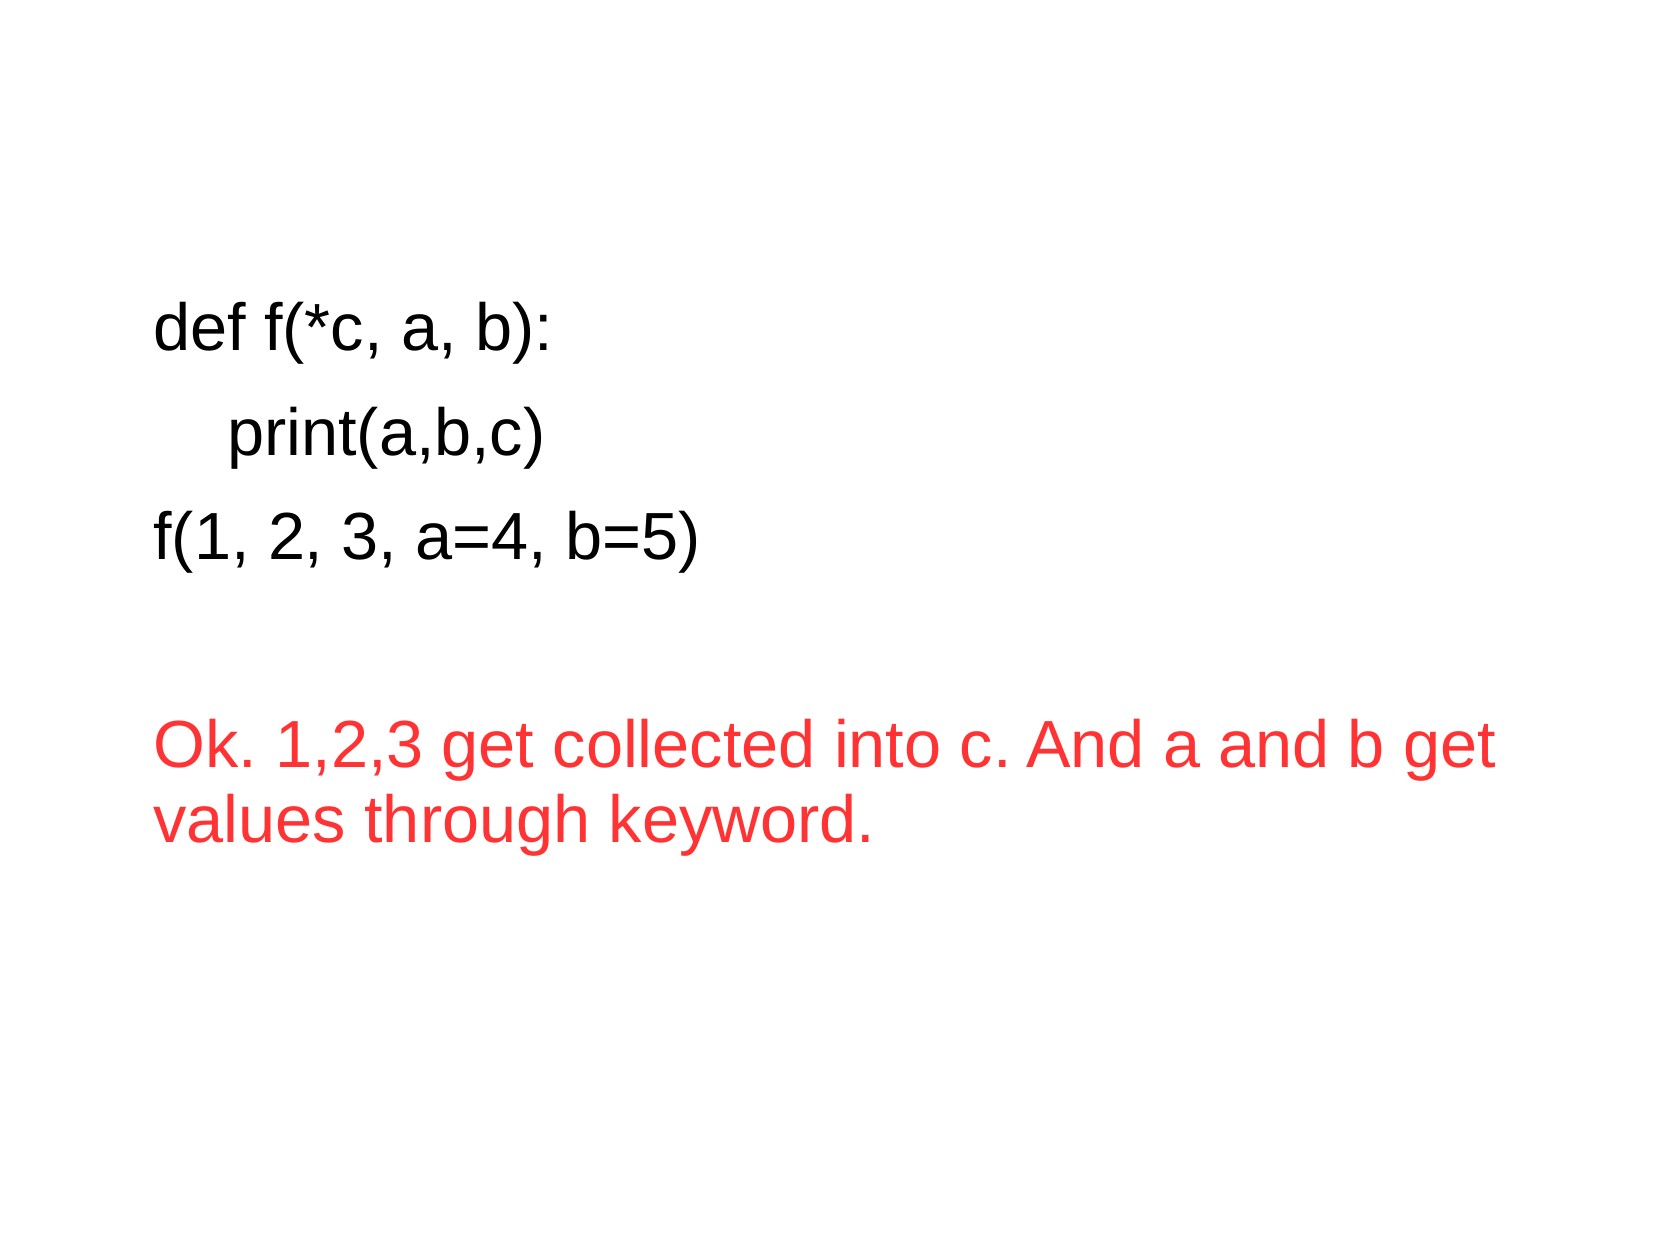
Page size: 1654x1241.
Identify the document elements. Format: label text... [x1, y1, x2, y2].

list def f(*c, a, b): print(a,b,c) f(1, 2, 3, a=4, b=5) Ok. 1,2,3 get collected into c. And a and b get values through keyword. [82, 290, 1571, 1010]
